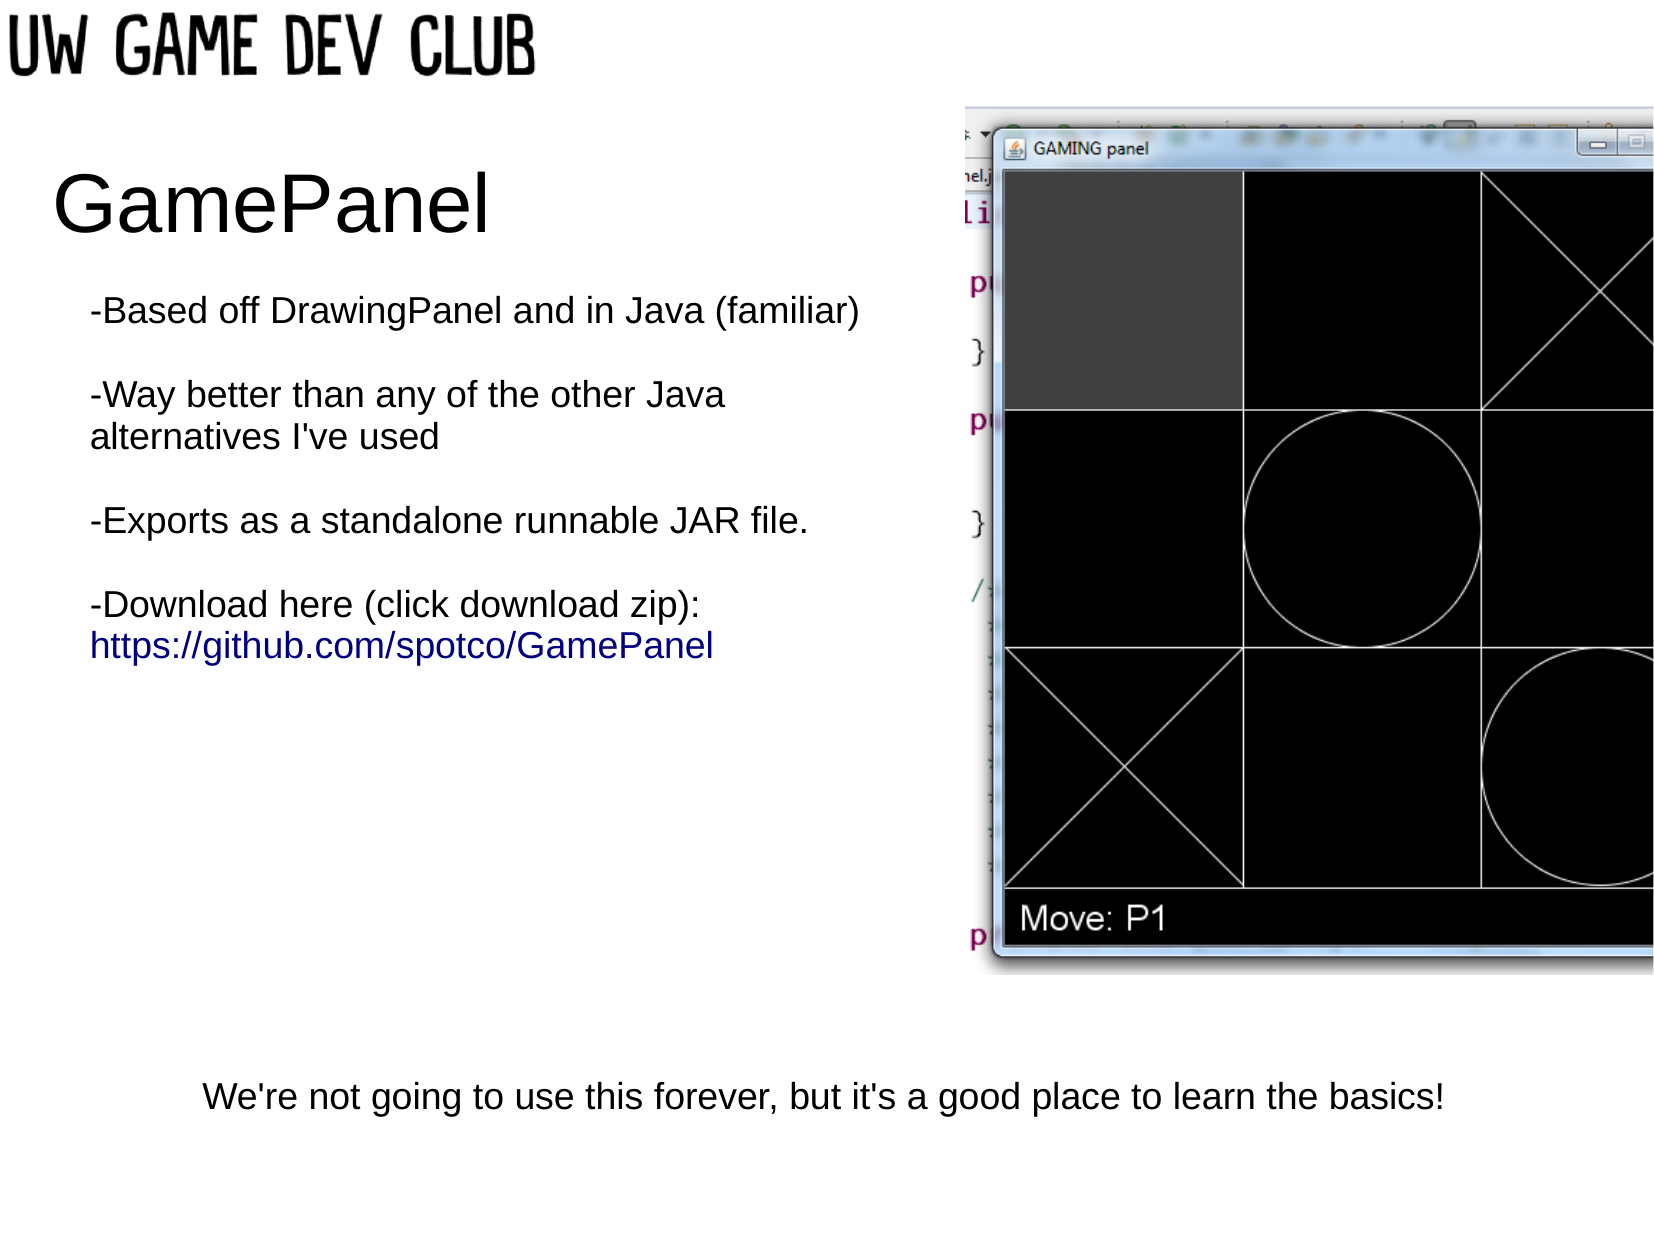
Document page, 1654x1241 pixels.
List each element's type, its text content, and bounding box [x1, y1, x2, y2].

picture [965, 106, 1654, 976]
text_box -Based off DrawingPanel and in Java (familiar) -Way better than any of the other Java alternatives I've used -Exports as a standalone runnable JAR file. -Download here (click download zip): https://github.com/spotco/GamePanel [75, 281, 938, 826]
text_box We're not going to use this forever, but it's a good place to learn the basics! [187, 1068, 1501, 1126]
picture [2, 7, 551, 81]
text_box GamePanel [37, 150, 965, 258]
